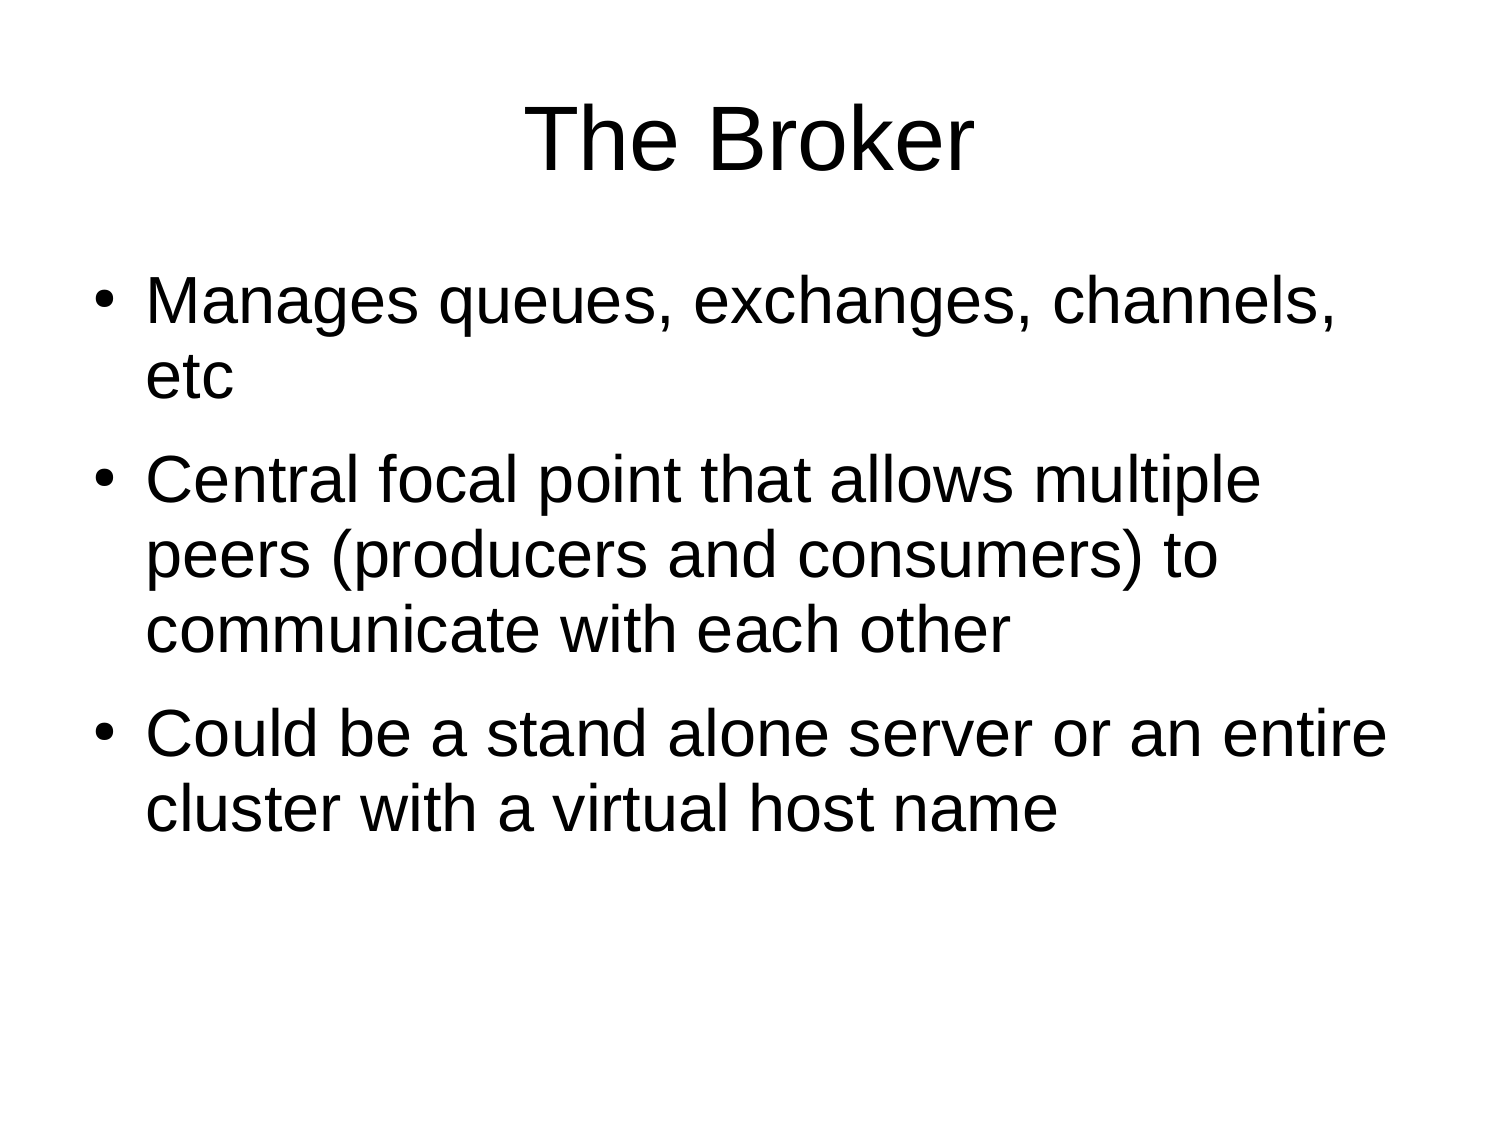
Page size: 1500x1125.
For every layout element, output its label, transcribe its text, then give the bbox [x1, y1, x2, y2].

list Manages queues, exchanges, channels, etc Central focal point that allows multiple peers (producers and consumers) to communicate with each other Could be a stand alone server or an entire cluster with a virtual host name [75, 263, 1425, 1006]
title The Broker [75, 44, 1425, 233]
